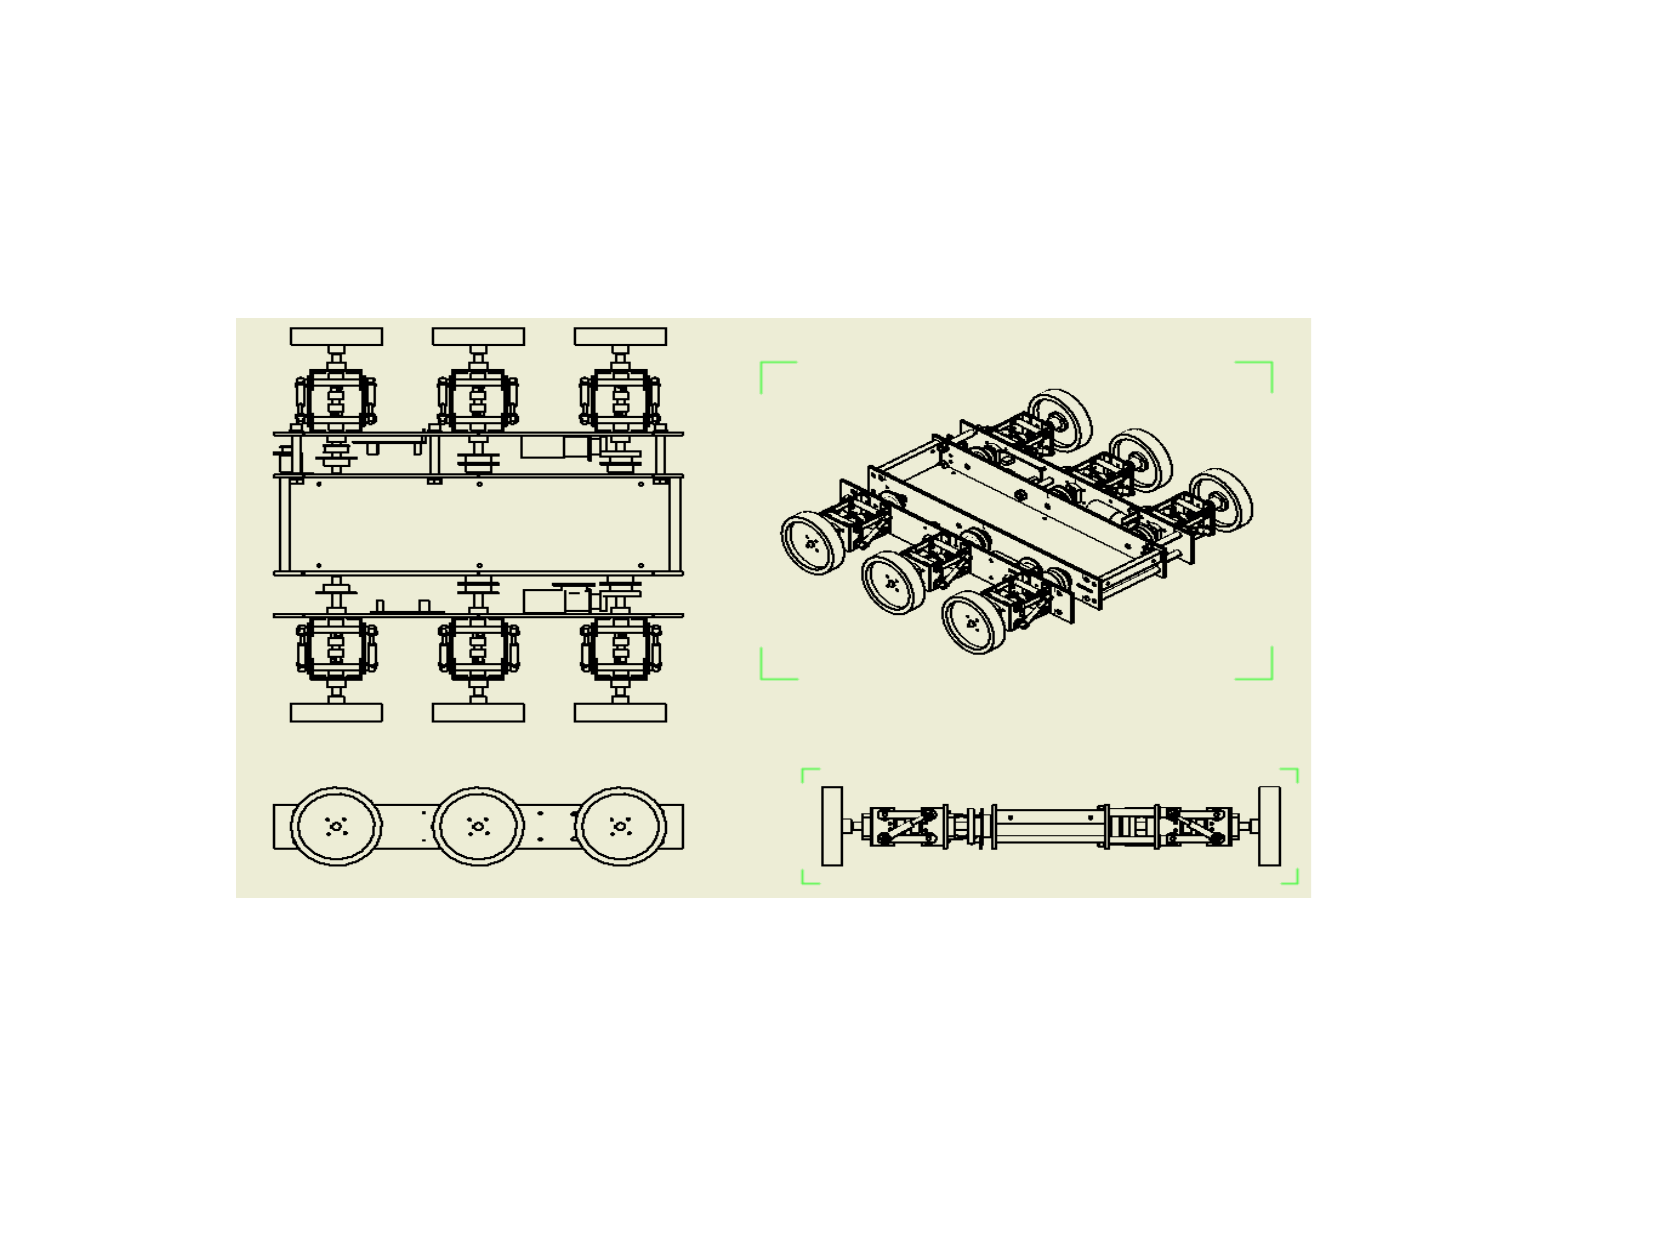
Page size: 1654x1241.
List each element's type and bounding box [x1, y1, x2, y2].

picture [236, 318, 1312, 898]
